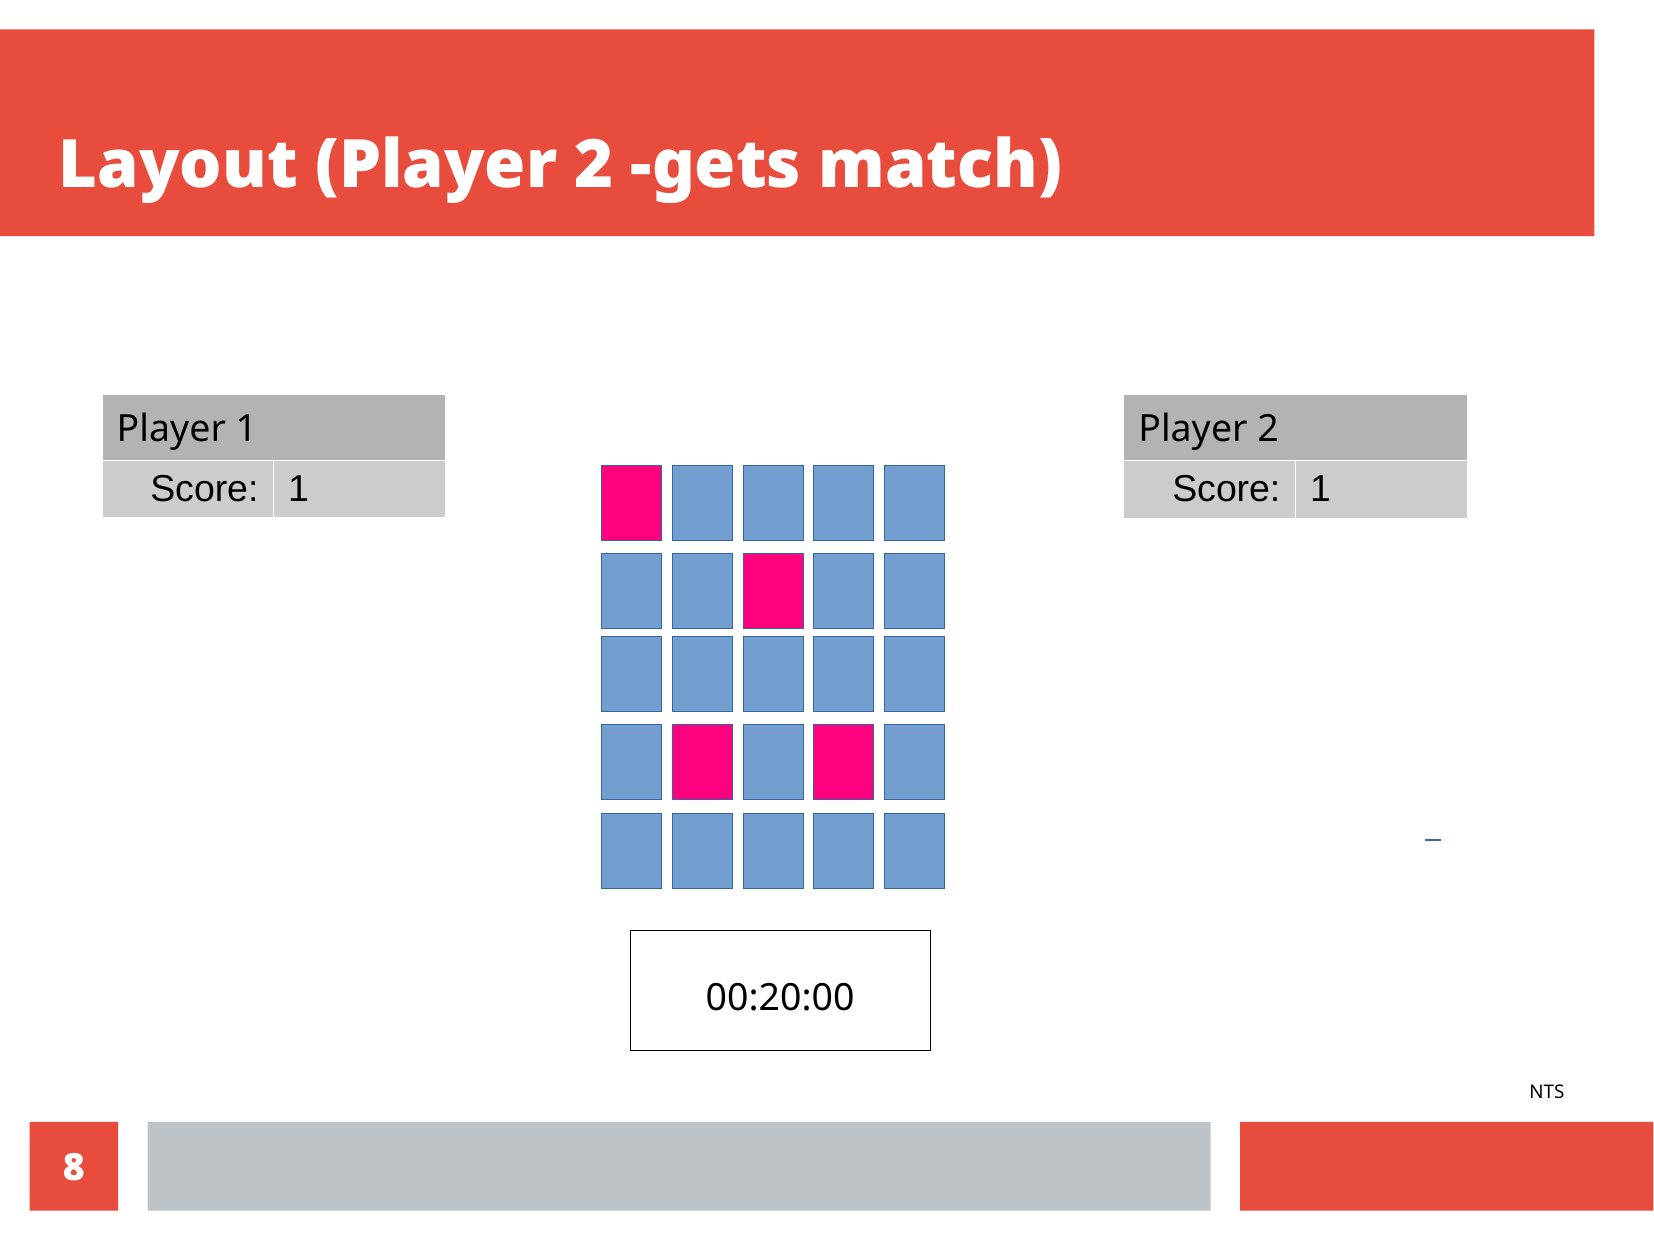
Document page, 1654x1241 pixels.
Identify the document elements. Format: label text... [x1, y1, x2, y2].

table_header Player 2 [1124, 395, 1467, 460]
text_box 00:20:00 [630, 963, 931, 1024]
title Layout (Player 2 -gets match) [59, 58, 1595, 207]
text_box [743, 724, 804, 800]
text_box [813, 636, 874, 712]
text_box [630, 1024, 931, 1051]
text_box [630, 930, 931, 963]
text_box [672, 813, 733, 889]
table_cell Score: [103, 461, 273, 517]
text_box [884, 724, 945, 800]
text_box [884, 465, 945, 541]
table_cell 1 [1296, 461, 1467, 518]
text_box [743, 465, 804, 541]
text_box [601, 636, 662, 712]
text_box [743, 553, 804, 629]
text_box [601, 724, 662, 800]
text_box [672, 636, 733, 712]
text_box [813, 813, 874, 889]
text_box [672, 724, 733, 800]
text_box [601, 553, 662, 629]
table_cell 1 [274, 461, 445, 517]
text_box [884, 553, 945, 629]
text_box [813, 553, 874, 629]
text_box [884, 636, 945, 712]
text_box [813, 724, 874, 800]
text_box [601, 465, 662, 541]
text_box [672, 553, 733, 629]
text_box [672, 465, 733, 541]
table_cell Score: [1124, 461, 1295, 518]
text_box [601, 813, 662, 889]
text_box [743, 636, 804, 712]
text_box [813, 465, 874, 541]
table_header Player 1 [103, 395, 445, 460]
text_box [884, 813, 945, 889]
text_box [743, 813, 804, 889]
text_box NTS [1514, 1070, 1635, 1108]
